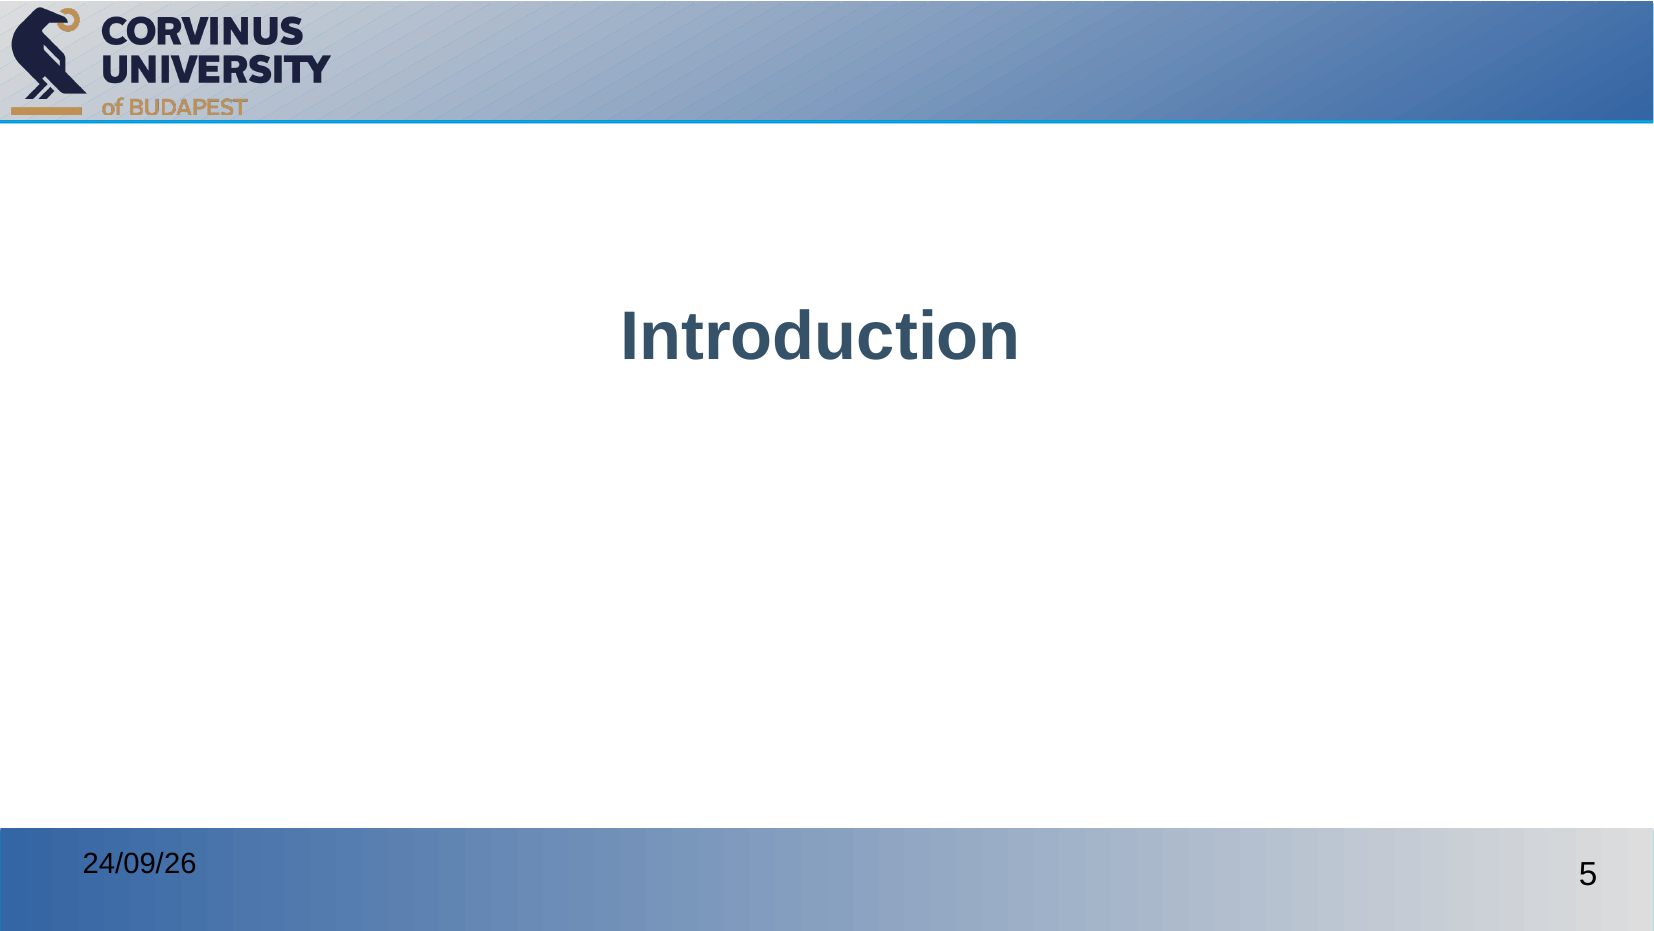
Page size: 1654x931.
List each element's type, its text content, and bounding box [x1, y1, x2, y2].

picture [11, 7, 331, 115]
title Introduction [76, 258, 1565, 414]
